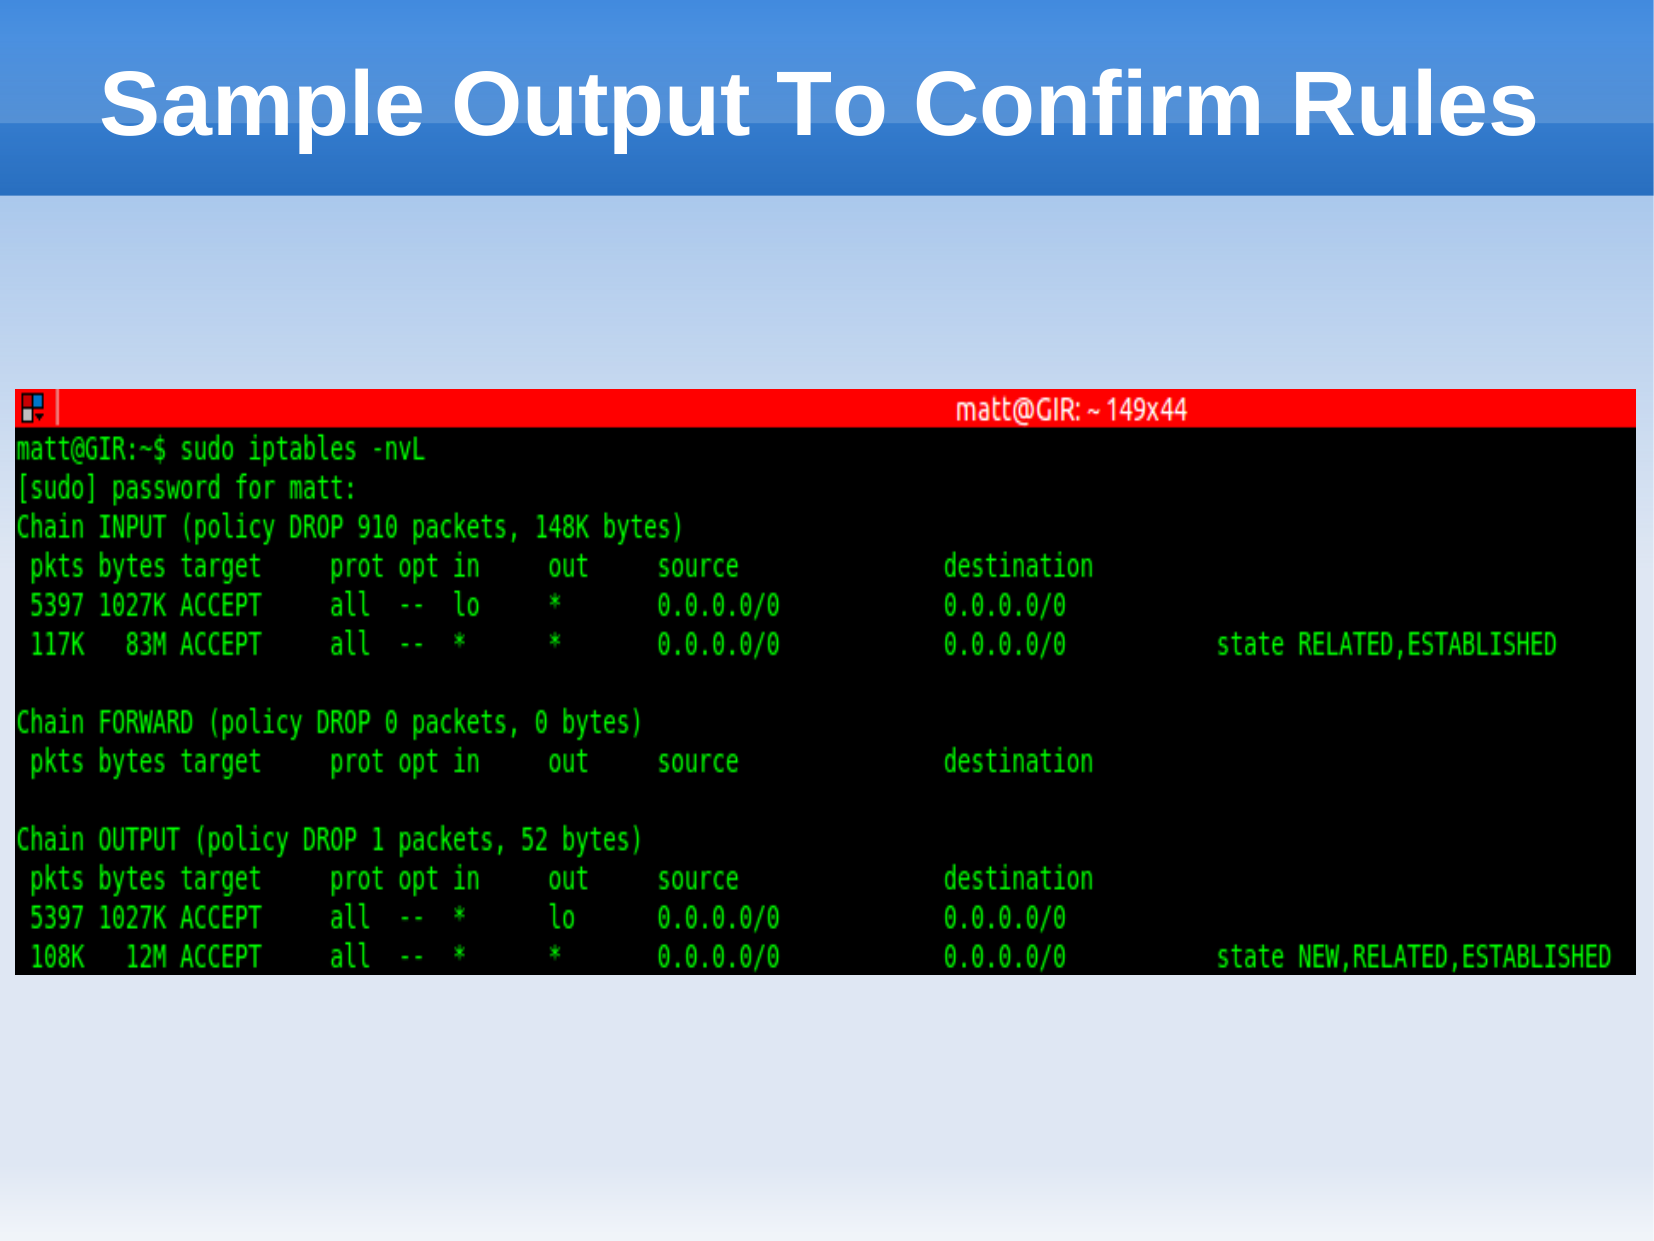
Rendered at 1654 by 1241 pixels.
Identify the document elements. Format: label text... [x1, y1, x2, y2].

picture [0, 0, 1654, 1241]
title Sample Output To Confirm Rules [76, 0, 1565, 208]
